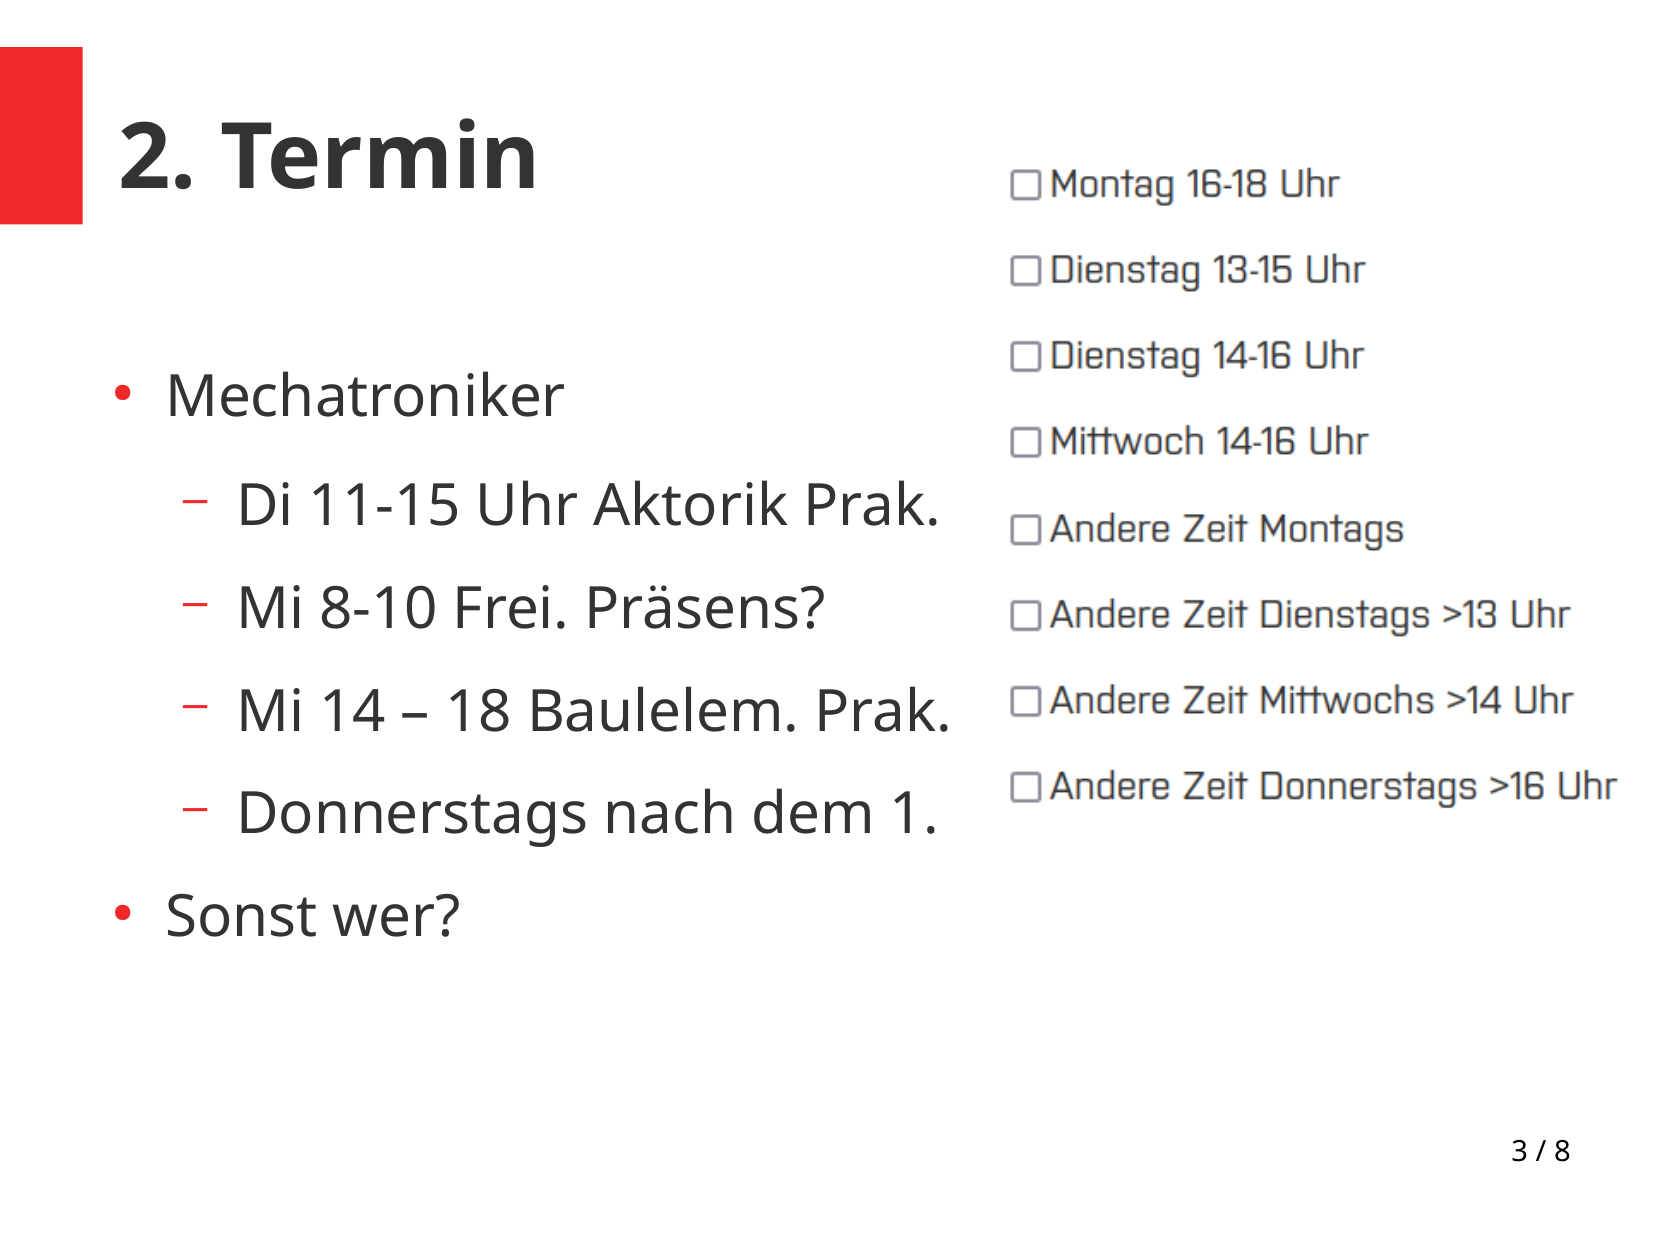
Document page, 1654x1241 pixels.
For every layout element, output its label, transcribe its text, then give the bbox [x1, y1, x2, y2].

title 2. Termin [118, 49, 1571, 257]
picture [980, 151, 1652, 839]
list Mechatroniker Di 11-15 Uhr Aktorik Prak. Mi 8-10 Frei. Präsens? Mi 14 – 18 Baulelem. Prak. Donnerstags nach dem 1. Sonst wer? [94, 354, 1512, 1074]
